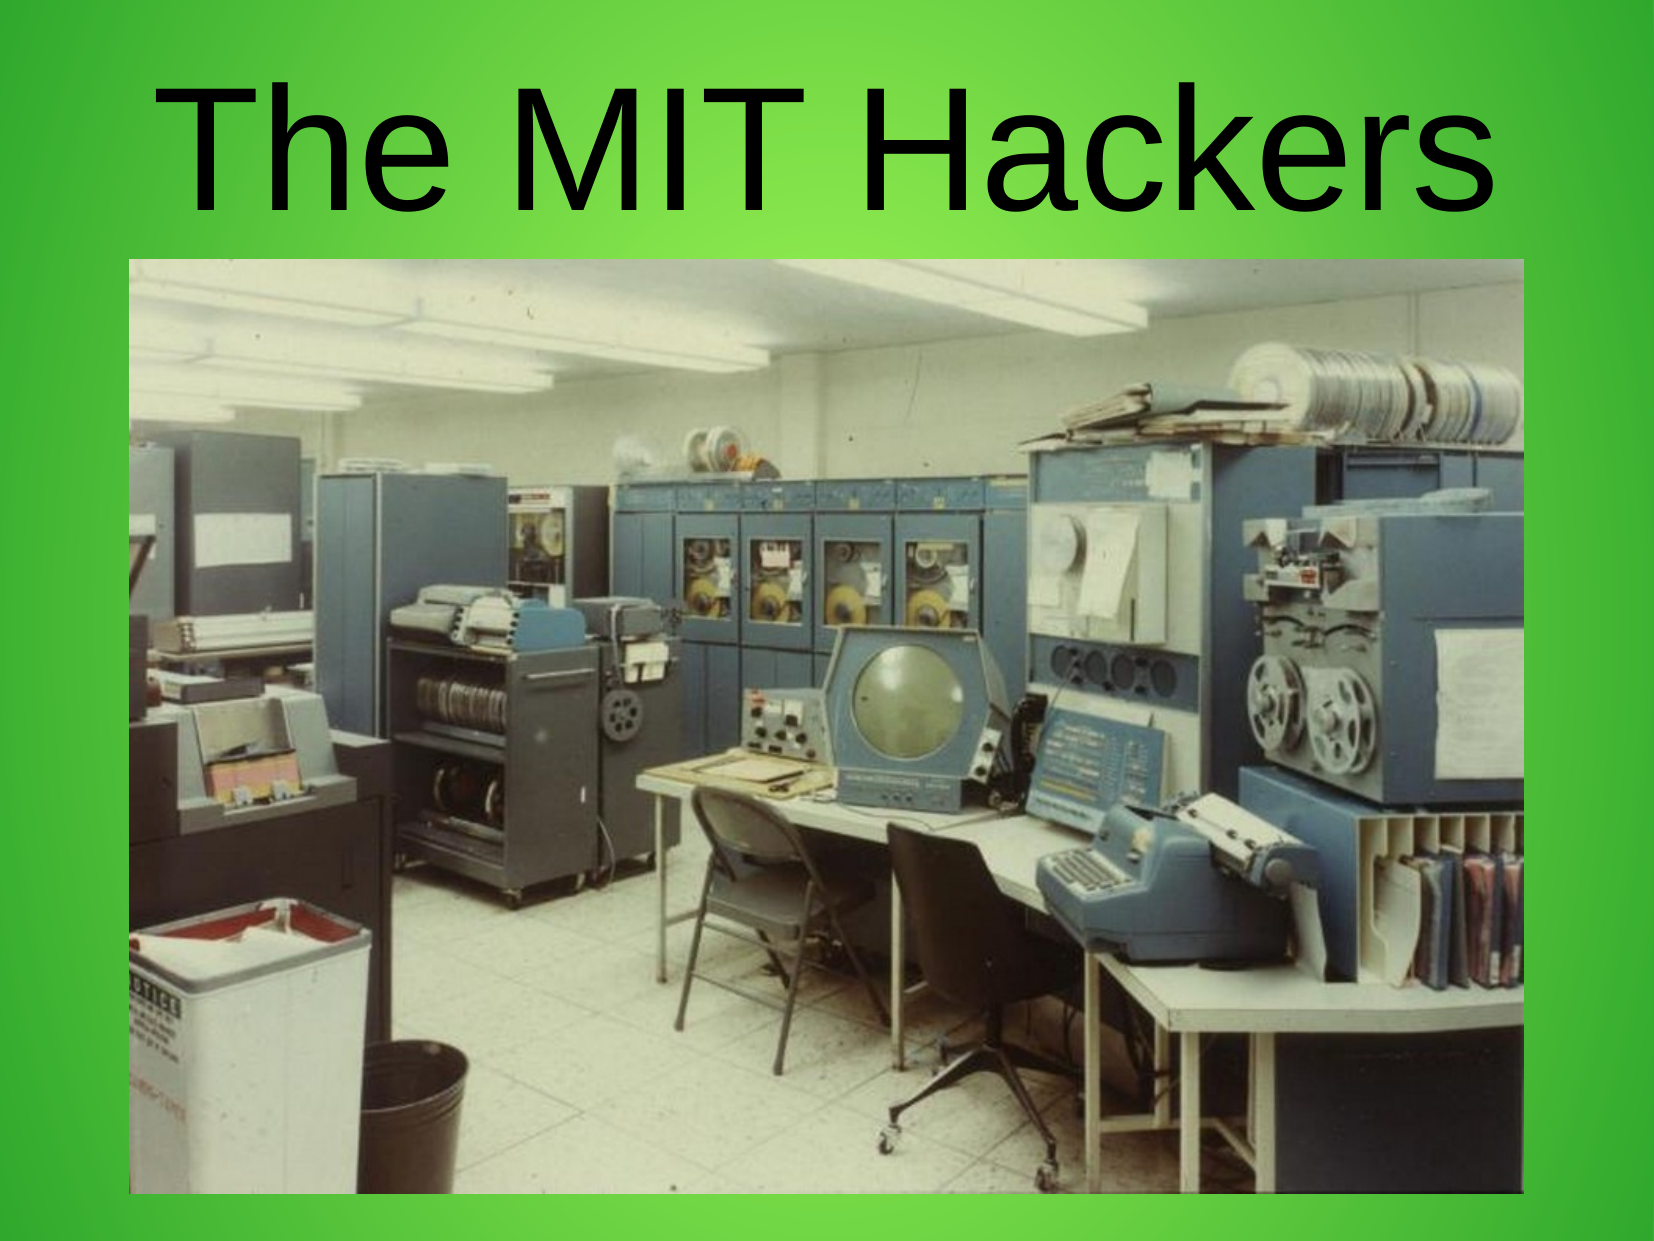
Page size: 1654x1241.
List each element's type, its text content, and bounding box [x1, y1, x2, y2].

picture [129, 259, 1524, 1195]
title The MIT Hackers [82, 47, 1571, 252]
